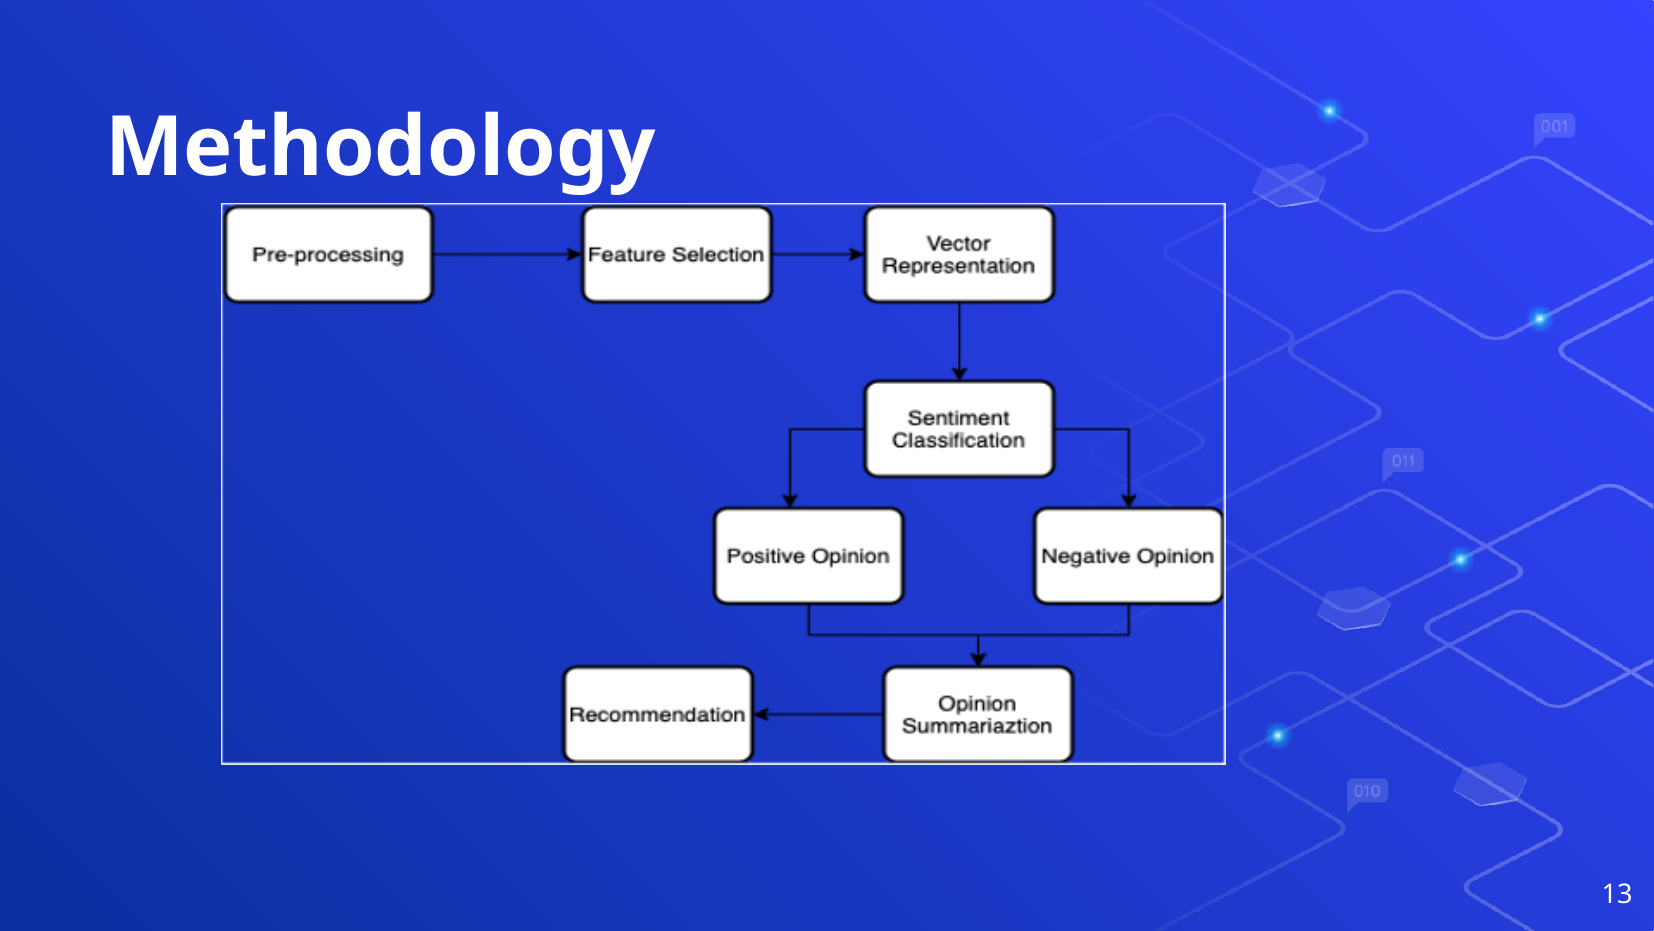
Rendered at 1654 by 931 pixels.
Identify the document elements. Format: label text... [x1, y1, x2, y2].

slide_number <number> [1533, 858, 1633, 931]
picture [0, 0, 1654, 931]
title Methodology [105, 37, 1193, 193]
